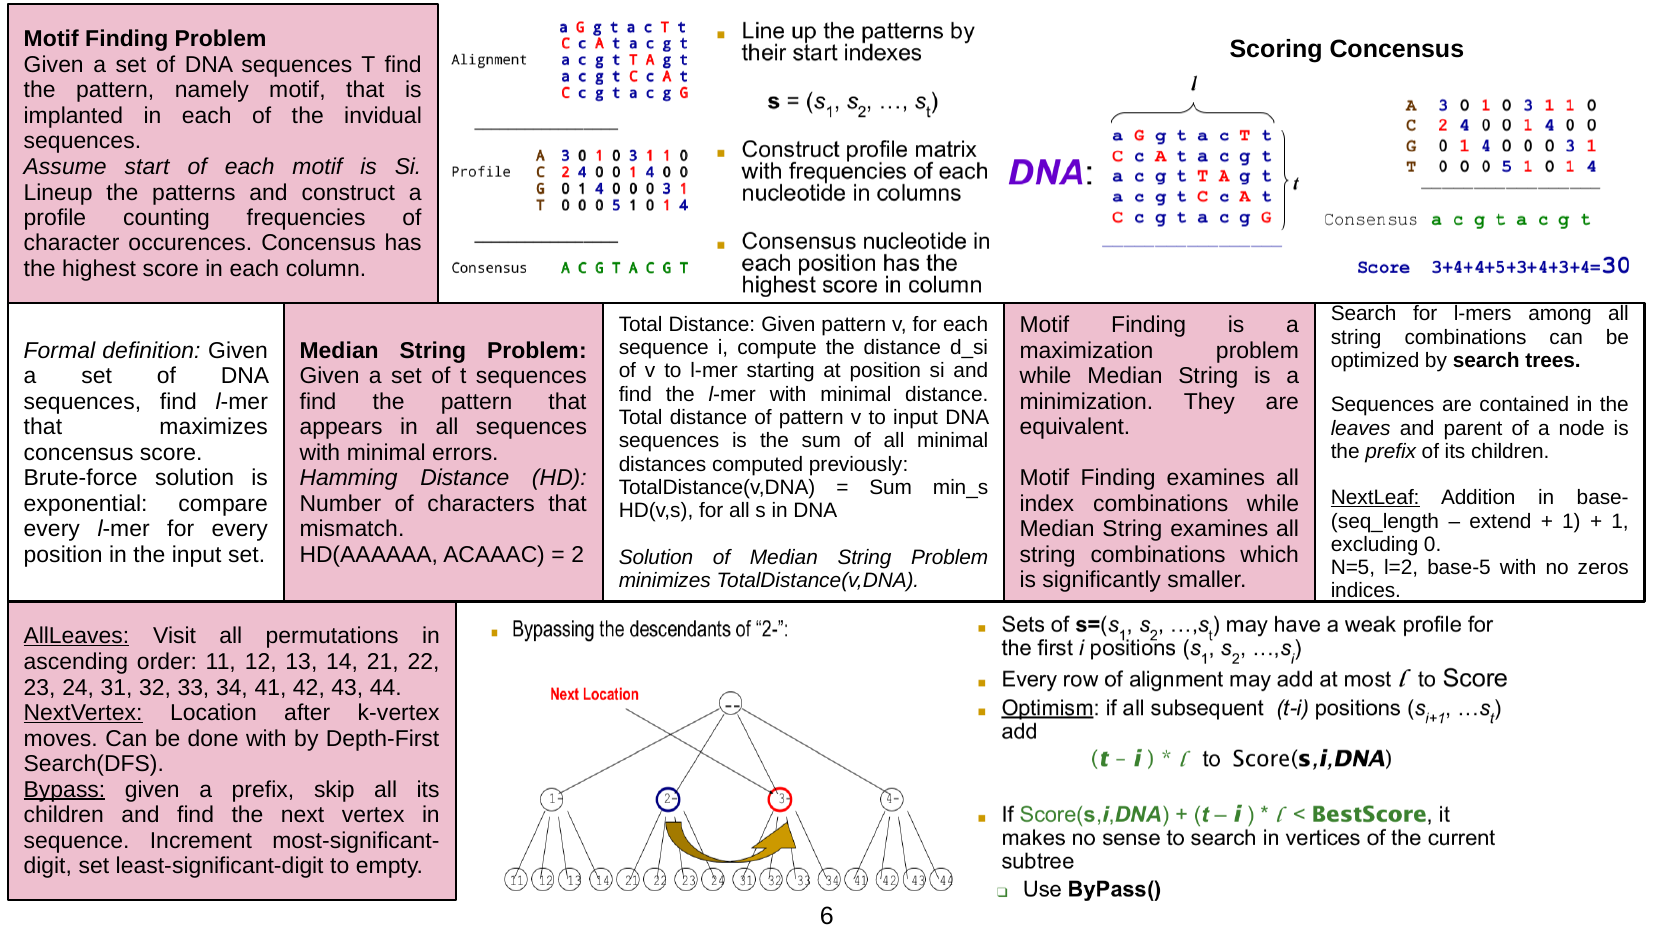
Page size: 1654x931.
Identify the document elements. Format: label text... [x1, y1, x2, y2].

text_box Search for l-mers among all string combinations can be optimized by search trees. Sequences are contained in the leaves and parent of a node is the prefix of its children. NextLeaf: Addition in base-(seq_length – extend + 1) + 1, excluding 0. N=5, l=2, base-5 with no zeros indices. [1315, 302, 1645, 602]
picture [973, 605, 1509, 909]
text_box Formal definition: Given a set of DNA sequences, find l-mer that maximizes concensus score. Brute-force solution is exponential: compare every l-mer for every position in the input set. [8, 302, 283, 601]
text_box Total Distance: Given pattern v, for each sequence i, compute the distance d_si of v to l-mer starting at position si and find the l-mer with minimal distance. Total distance of pattern v to input DNA sequences is the sum of all minimal distances computed previously: TotalDistance(v,DNA) = Sum min_s HD(v,s), for all s in DNA Solution of Median String Problem minimizes TotalDistance(v,DNA). [602, 302, 1003, 602]
text_box Scoring Concensus [1214, 27, 1486, 79]
text_box Motif Finding is a maximization problem while Median String is a minimization. They are equivalent. Motif Finding examines all index combinations while Median String examines all string combinations which is significantly smaller. [1003, 302, 1315, 602]
picture [487, 605, 957, 900]
text_box Median String Problem: Given a set of t sequences find the pattern that appears in all sequences with minimal errors. Hamming Distance (HD): Number of characters that mismatch. HD(AAAAAA, ACAAAC) = 2 [283, 302, 602, 602]
picture [444, 10, 1643, 302]
text_box Motif Finding Problem Given a set of DNA sequences T find the pattern, namely motif, that is implanted in each of the invidual sequences. Assume start of each motif is Si. Lineup the patterns and construct a profile counting frequencies of character occurences. Concensus has the highest score in each column. [8, 4, 438, 302]
text_box <number> [754, 900, 899, 931]
text_box AllLeaves: Visit all permutations in ascending order: 11, 12, 13, 14, 21, 22, 23, 24, 31, 32, 33, 34, 41, 42, 43, 44. NextVertex: Location after k-vertex moves. Can be done with by Depth-First Search(DFS). Bypass: given a prefix, skip all its children and find the next vertex in sequence. Increment most-significant-digit, set least-significant-digit to empty. [7, 601, 456, 901]
